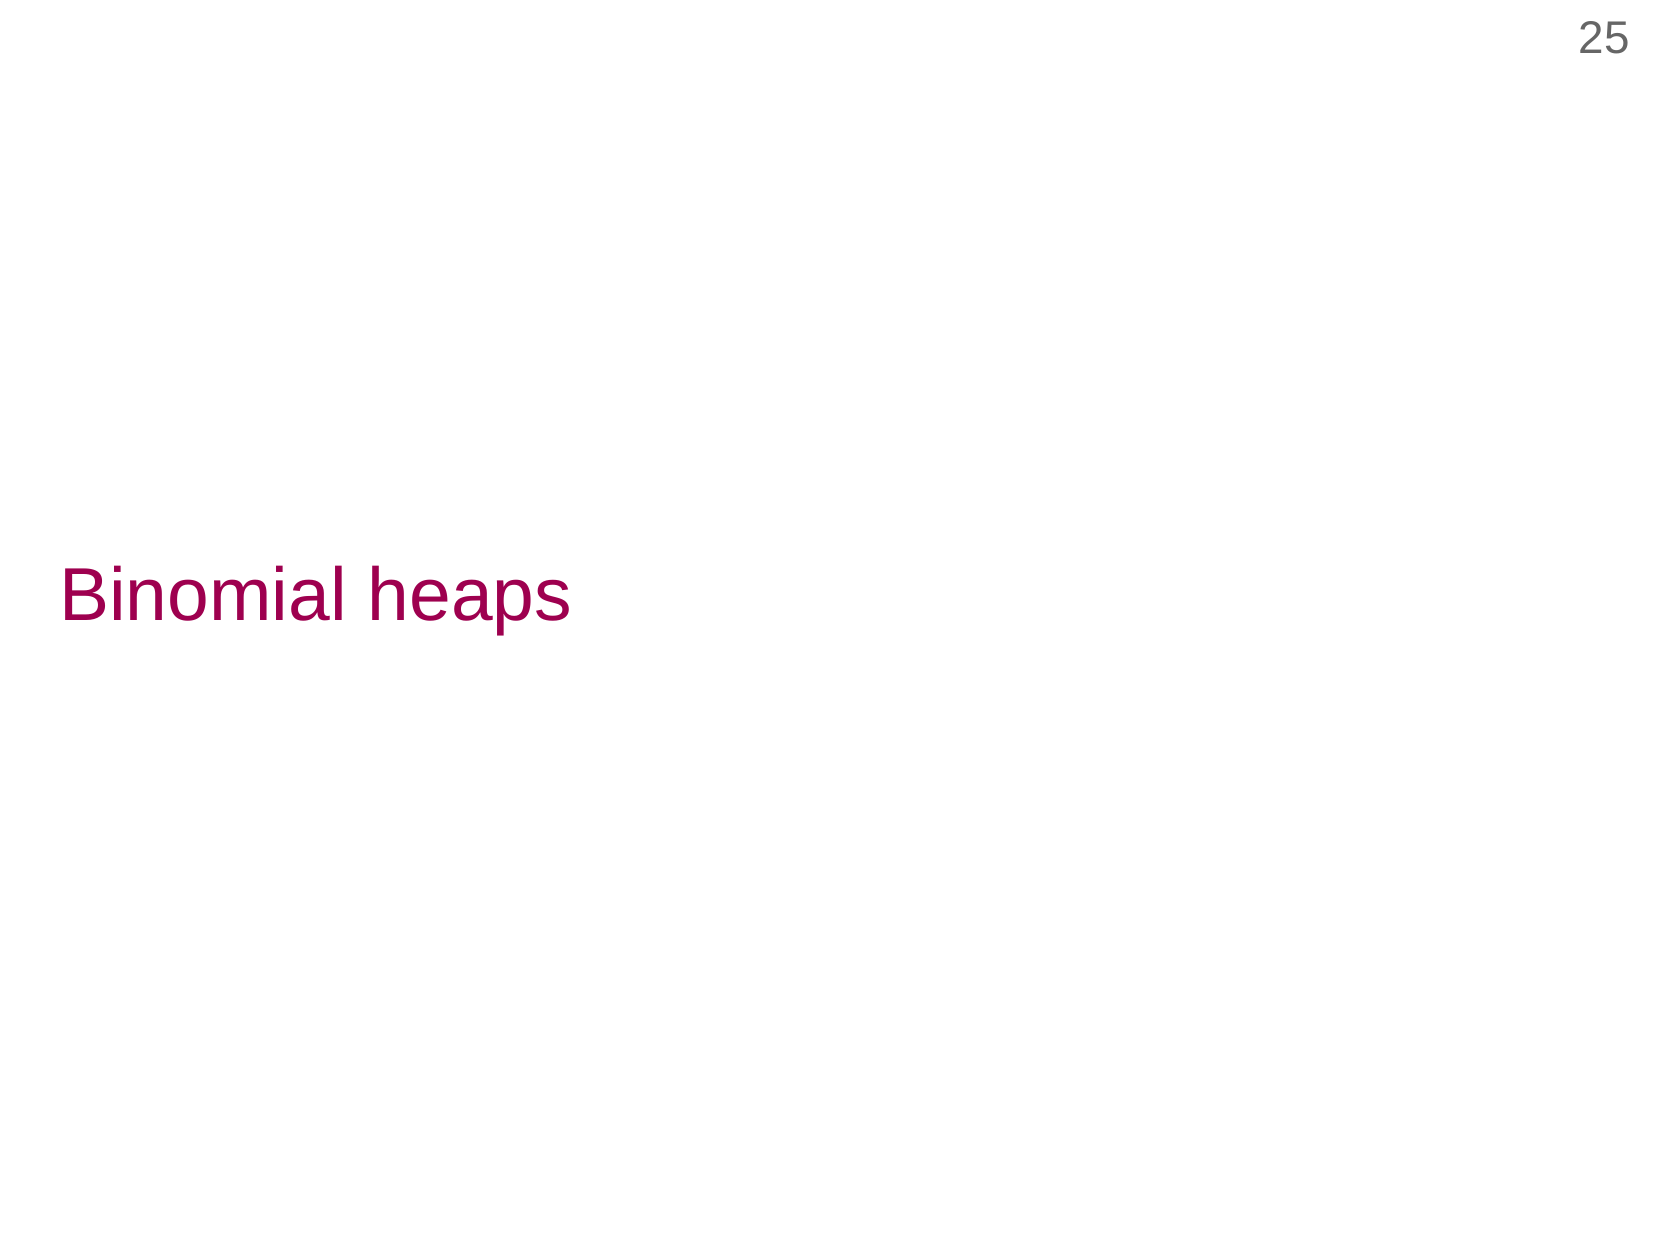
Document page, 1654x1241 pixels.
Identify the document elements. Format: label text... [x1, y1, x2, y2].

title Binomial heaps [59, 29, 1595, 1167]
